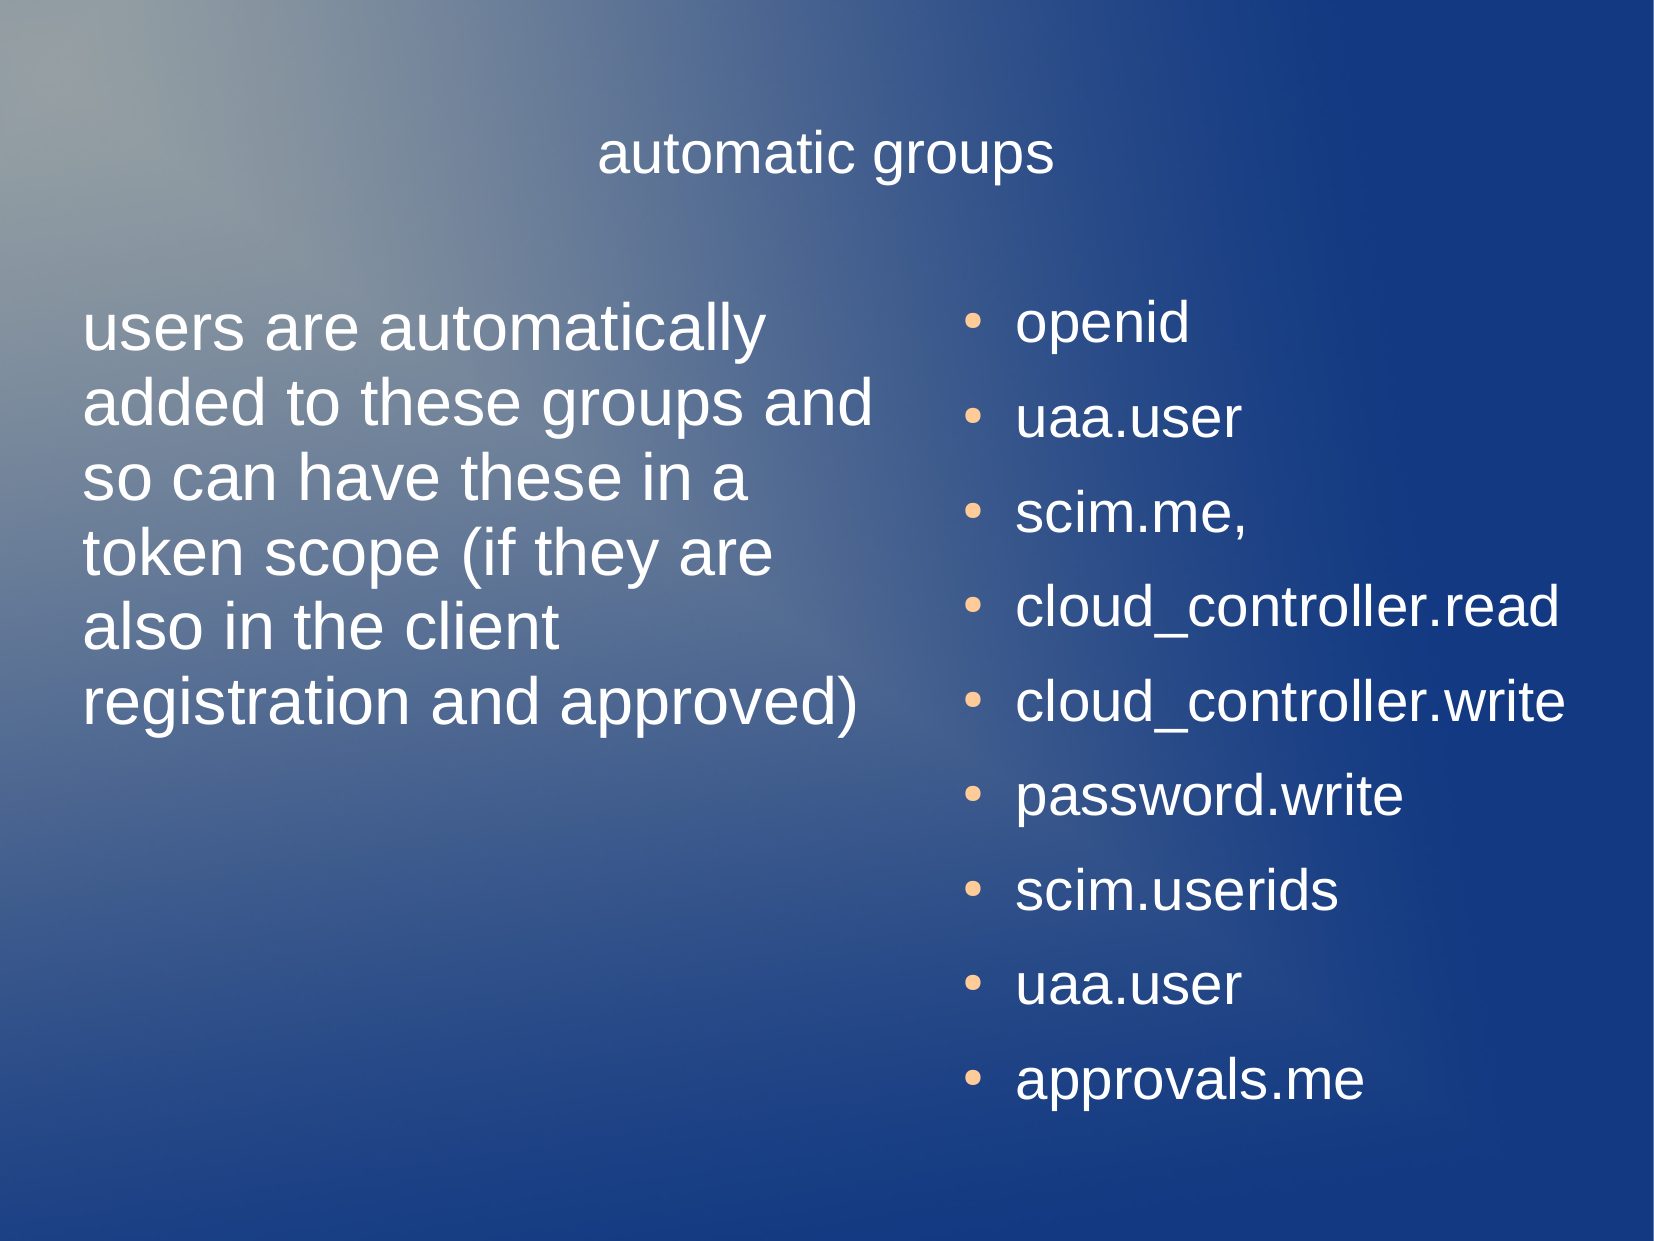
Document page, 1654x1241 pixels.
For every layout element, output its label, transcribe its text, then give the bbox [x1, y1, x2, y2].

title automatic groups [82, 49, 1571, 257]
picture [0, 0, 1654, 1241]
list users are automatically added to these groups and so can have these in a token scope (if they are also in the client registration and approved) [82, 290, 901, 1010]
list openid uaa.user scim.me, cloud_controller.read cloud_controller.write password.write scim.userids uaa.user approvals.me [945, 290, 1572, 1112]
